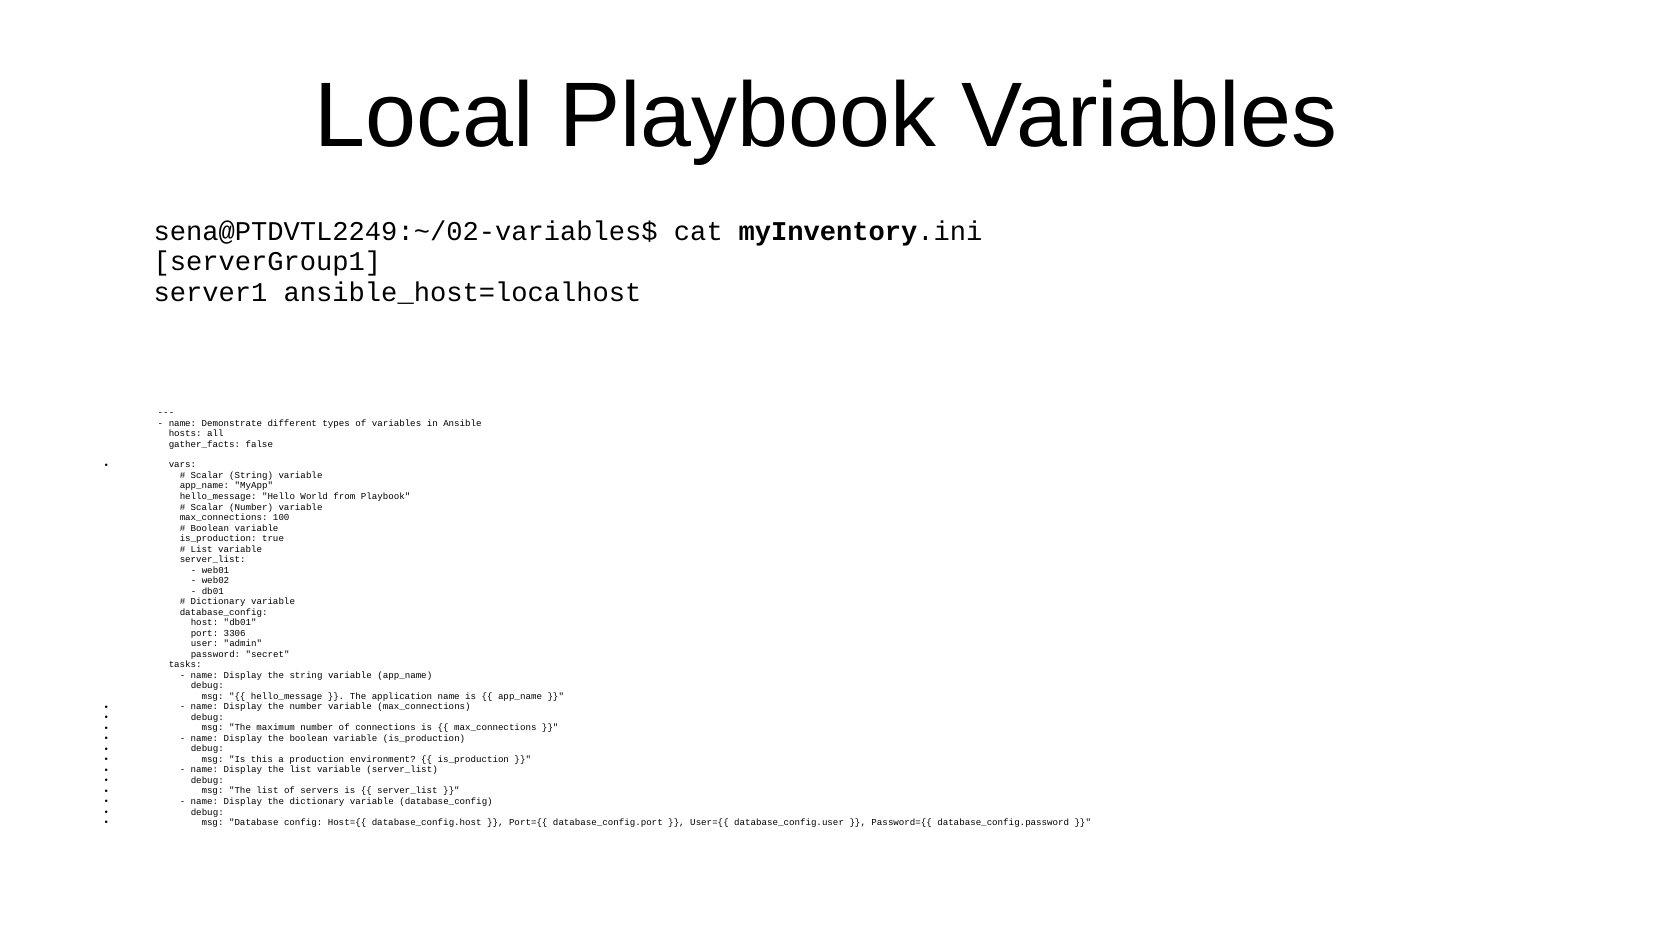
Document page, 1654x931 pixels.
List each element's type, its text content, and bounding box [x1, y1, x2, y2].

title Local Playbook Variables [82, 37, 1571, 193]
list --- - name: Demonstrate different types of variables in Ansible hosts: all gather_facts: false vars: # Scalar (String) variable app_name: "MyApp" hello_message: "Hello World from Playbook" # Scalar (Number) variable max_connections: 100 # Boolean variable is_production: true # List variable server_list: - web01 - web02 - db01 # Dictionary variable database_config: host: "db01" port: 3306 user: "admin" password: "secret" tasks: - name: Display the string variable (app_name) debug: msg: "{{ hello_message }}. The application name is {{ app_name }}" - name: Display the number variable (max_connections) debug: msg: "The maximum number of connections is {{ max_connections }}" - name: Display the boolean variable (is_production) debug: msg: "Is this a production environment? {{ is_production }}" - name: Display the list variable (server_list) debug: msg: "The list of servers is {{ server_list }}" - name: Display the dictionary variable (database_config) debug: msg: "Database config: Host={{ database_config.host }}, Port={{ database_config.port }}, User={{ database_config.user }}, Password={{ database_config.password }}" [86, 407, 1576, 829]
list sena@PTDVTL2249:~/02-variables$ cat myInventory.ini [serverGroup1] server1 ansible_host=localhost [82, 217, 1571, 376]
